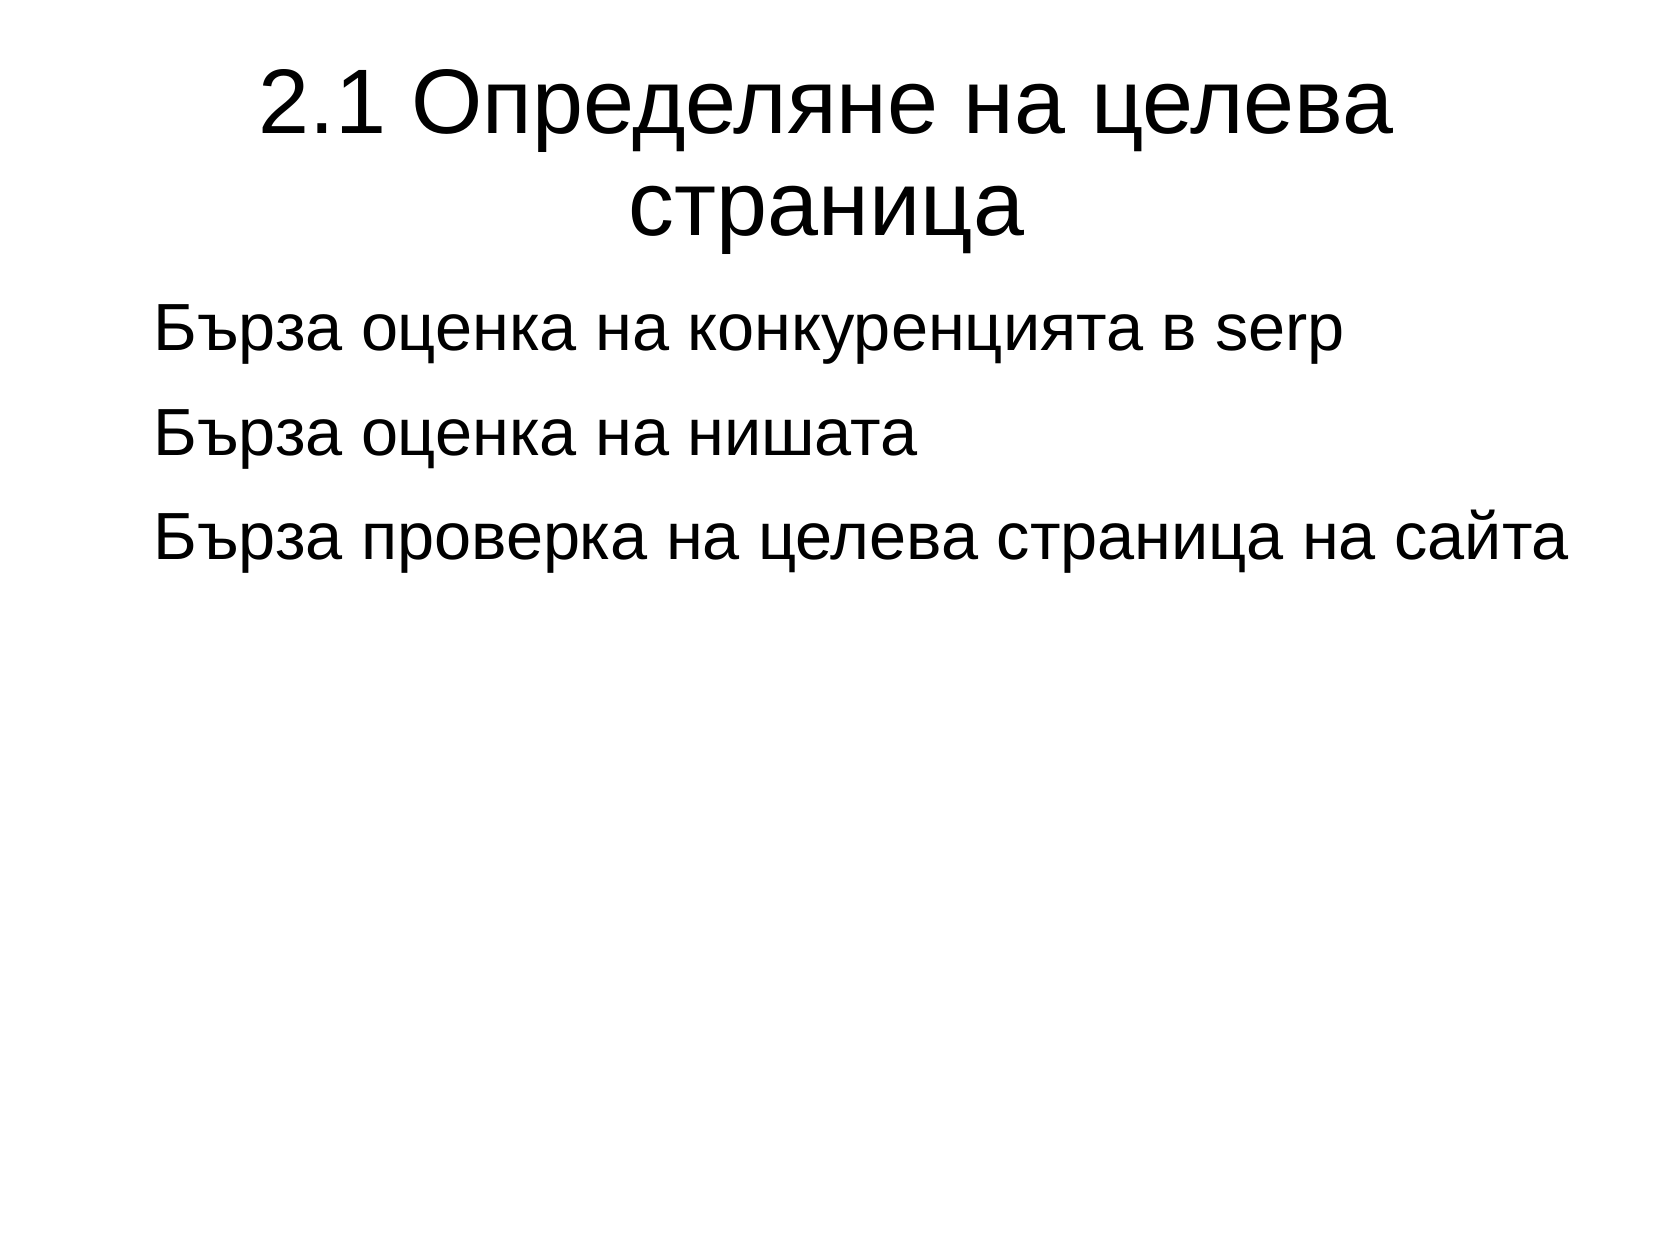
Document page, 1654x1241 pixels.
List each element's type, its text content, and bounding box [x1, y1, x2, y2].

title 2.1 Определяне на целева страница [82, 49, 1571, 257]
list Бърза оценка на конкуренцията в serp Бърза оценка на нишата Бърза проверка на целева страница на сайта [82, 290, 1571, 1109]
